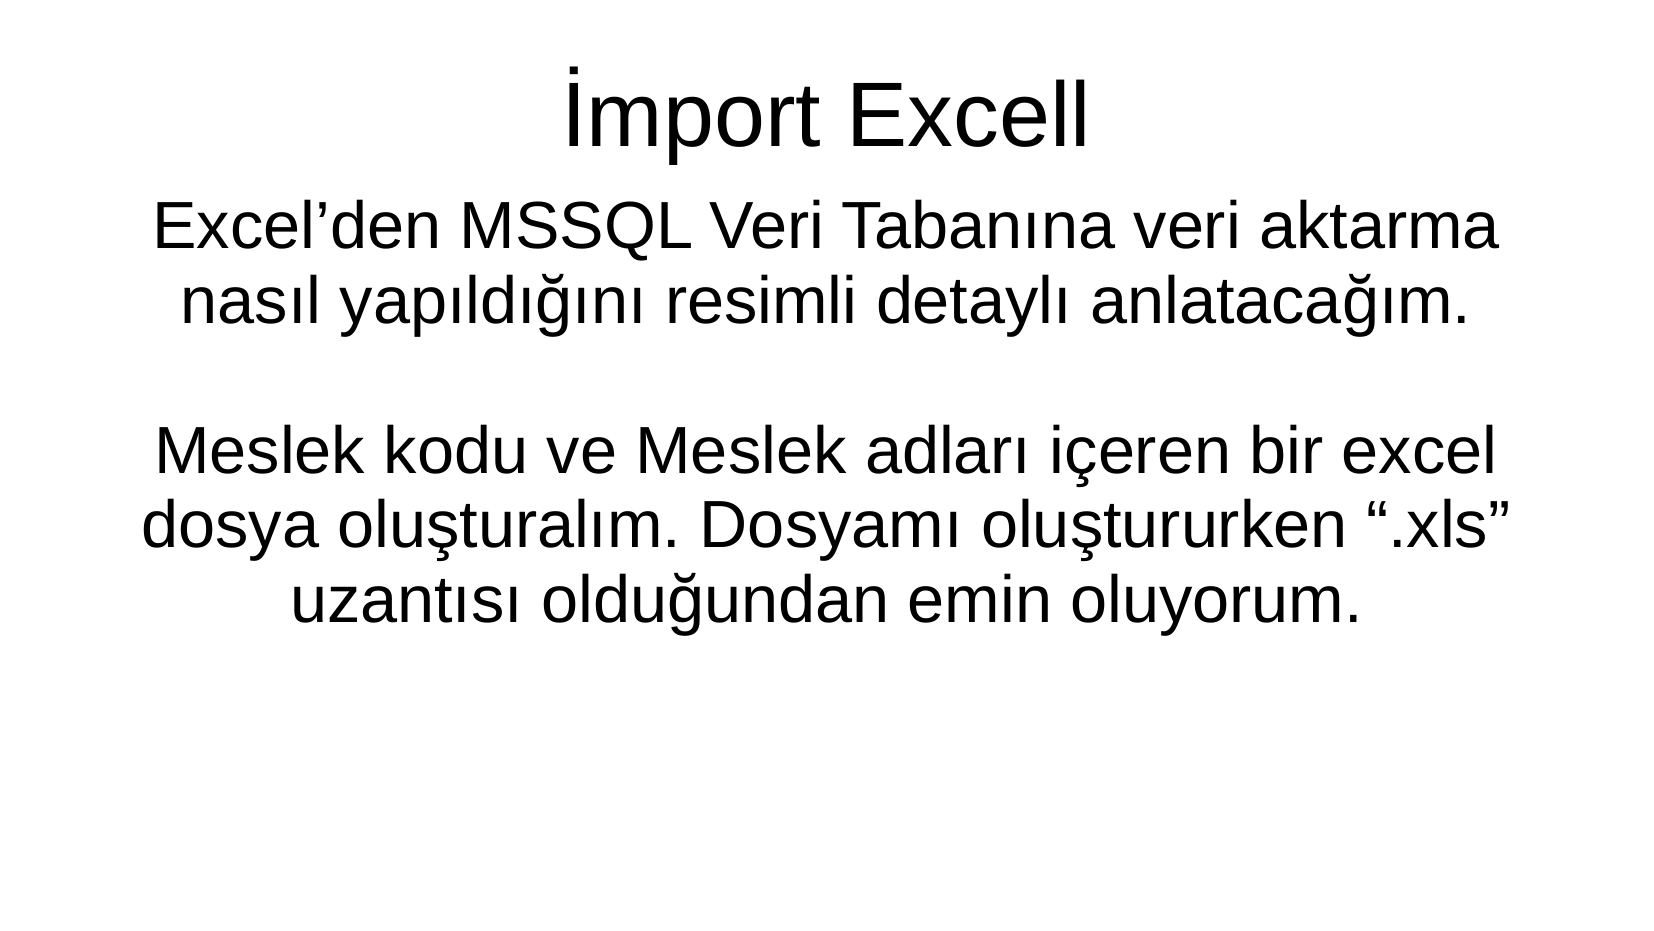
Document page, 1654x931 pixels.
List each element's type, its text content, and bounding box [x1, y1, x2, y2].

title İmport Excell [82, 37, 1571, 188]
subtitle Excel’den MSSQL Veri Tabanına veri aktarma nasıl yapıldığını resimli detaylı anlatacağım. Meslek kodu ve Meslek adları içeren bir excel dosya oluşturalım. Dosyamı oluştururken “.xls” uzantısı olduğundan emin oluyorum. [82, 188, 1571, 787]
